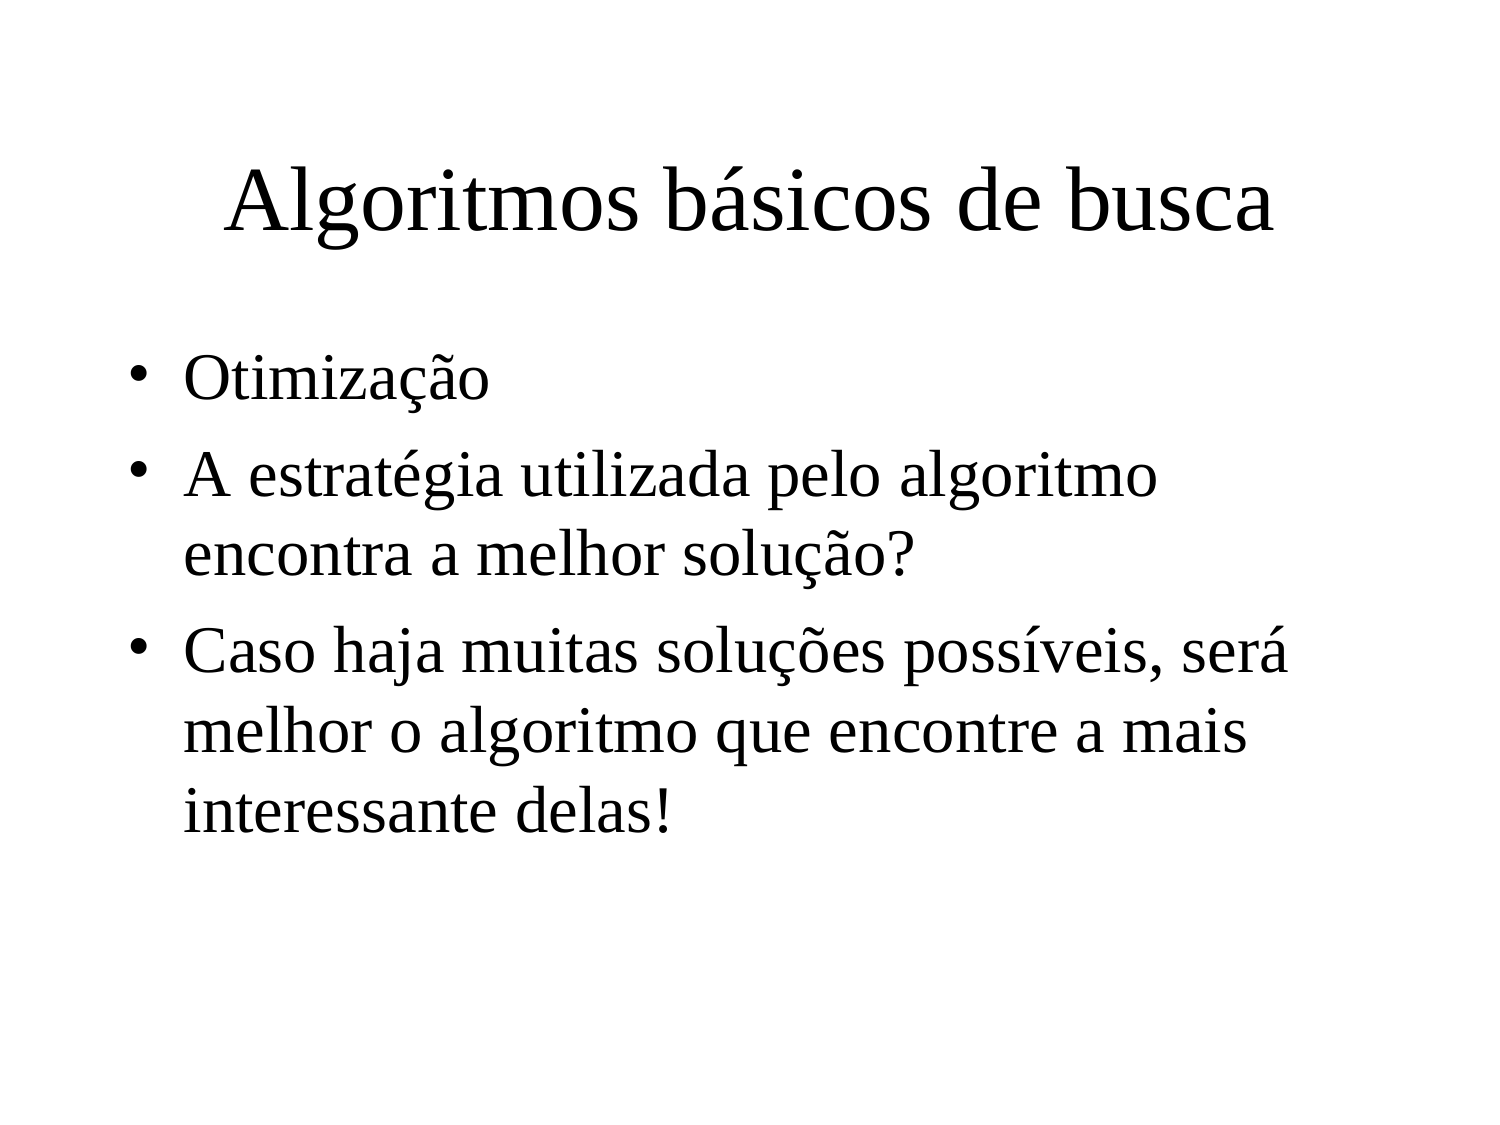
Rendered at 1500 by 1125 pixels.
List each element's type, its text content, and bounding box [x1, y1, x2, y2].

title Algoritmos básicos de busca [112, 99, 1388, 288]
list Otimização A estratégia utilizada pelo algoritmo encontra a melhor solução? Caso haja muitas soluções possíveis, será melhor o algoritmo que encontre a mais interessante delas! [112, 324, 1388, 1001]
